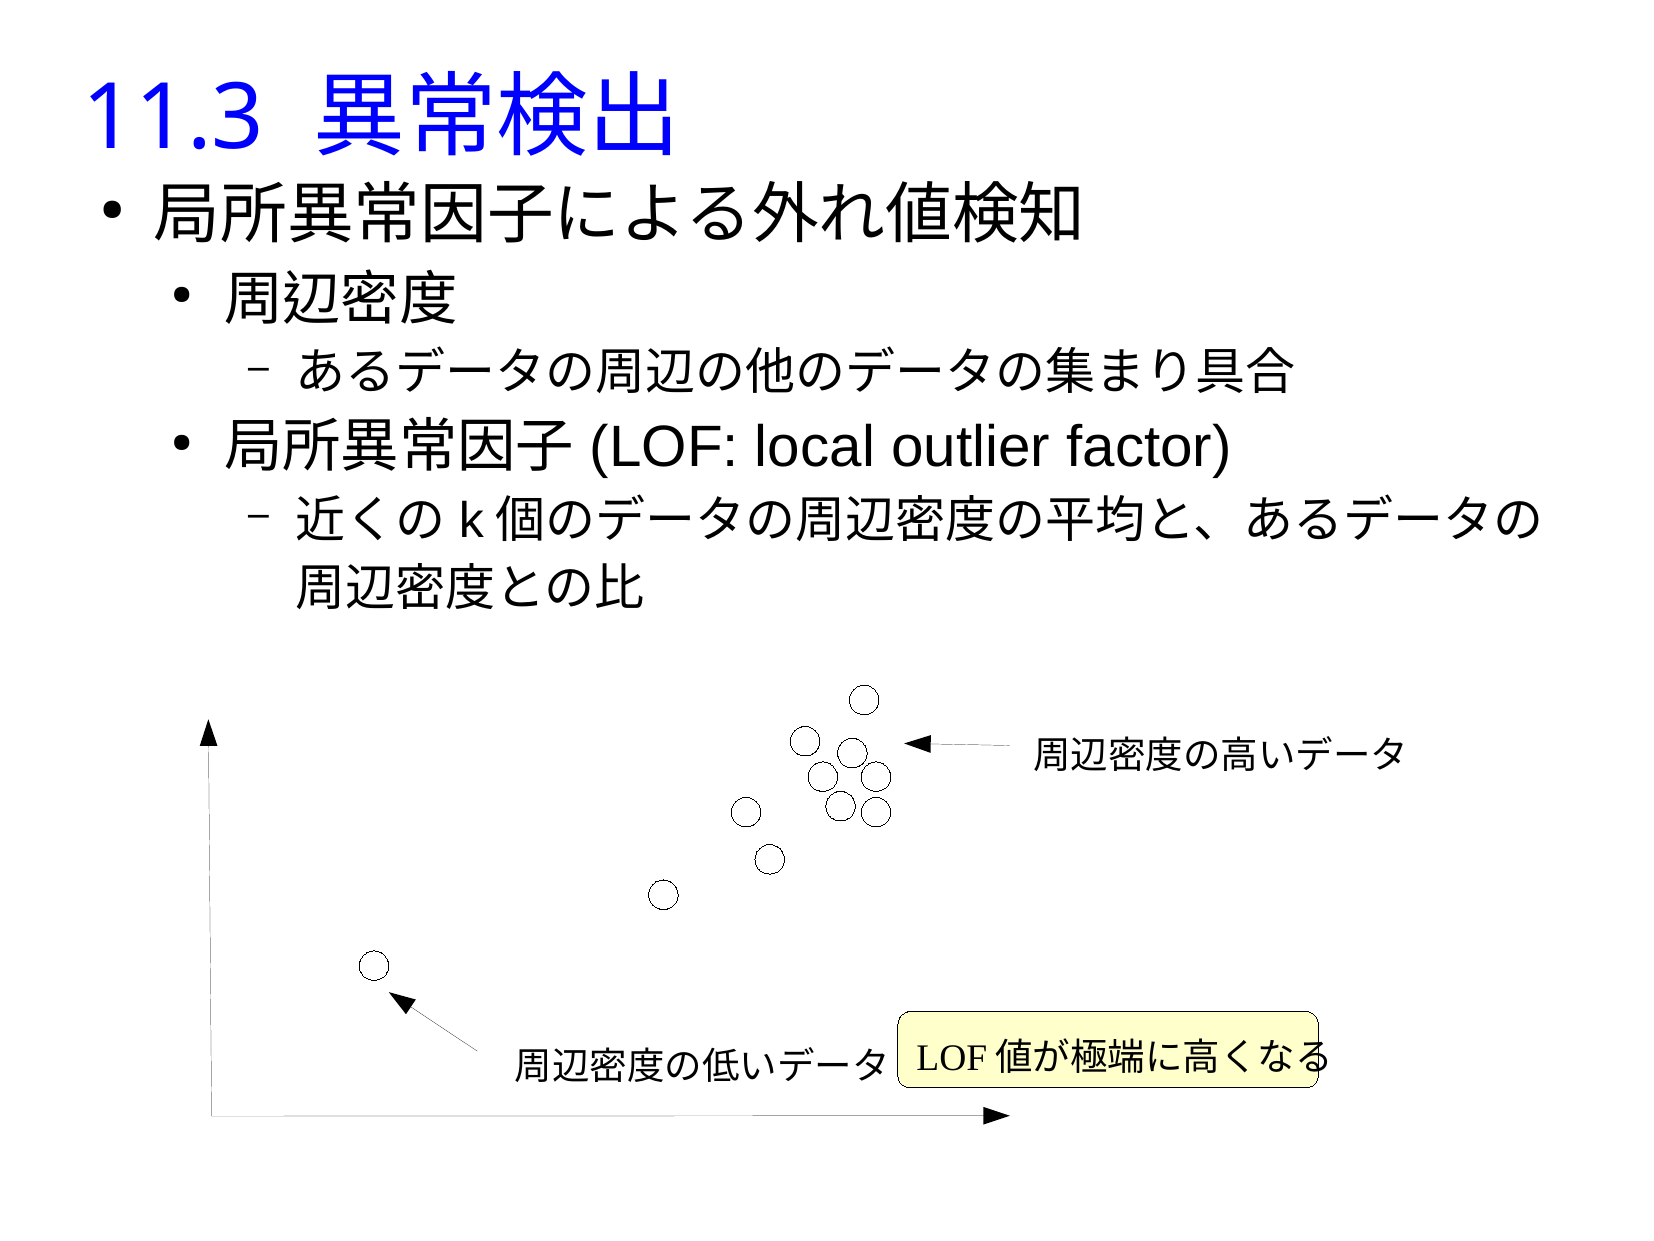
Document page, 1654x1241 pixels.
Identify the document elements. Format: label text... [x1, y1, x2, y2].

text_box [837, 738, 868, 768]
text_box [825, 791, 856, 821]
text_box [754, 844, 785, 875]
text_box [861, 761, 891, 792]
text_box [861, 797, 891, 827]
list 局所異常因子による外れ値検知 周辺密度 あるデータの周辺の他のデータの集まり具合 局所異常因子(LOF: local outlier factor) 近くのk個のデータの周辺密度の平均と、あるデータの周辺密度との比 [82, 166, 1571, 886]
text_box [648, 879, 679, 910]
text_box [849, 685, 879, 715]
text_box LOF値が極端に高くなる [897, 1011, 1319, 1088]
text_box [359, 950, 389, 981]
text_box [808, 761, 838, 792]
text_box 周辺密度の低いデータ [499, 1028, 905, 1100]
title 11.3 異常検出 [82, 44, 1571, 166]
text_box [790, 726, 820, 756]
text_box [731, 797, 761, 827]
text_box 周辺密度の高いデータ [1018, 717, 1424, 789]
